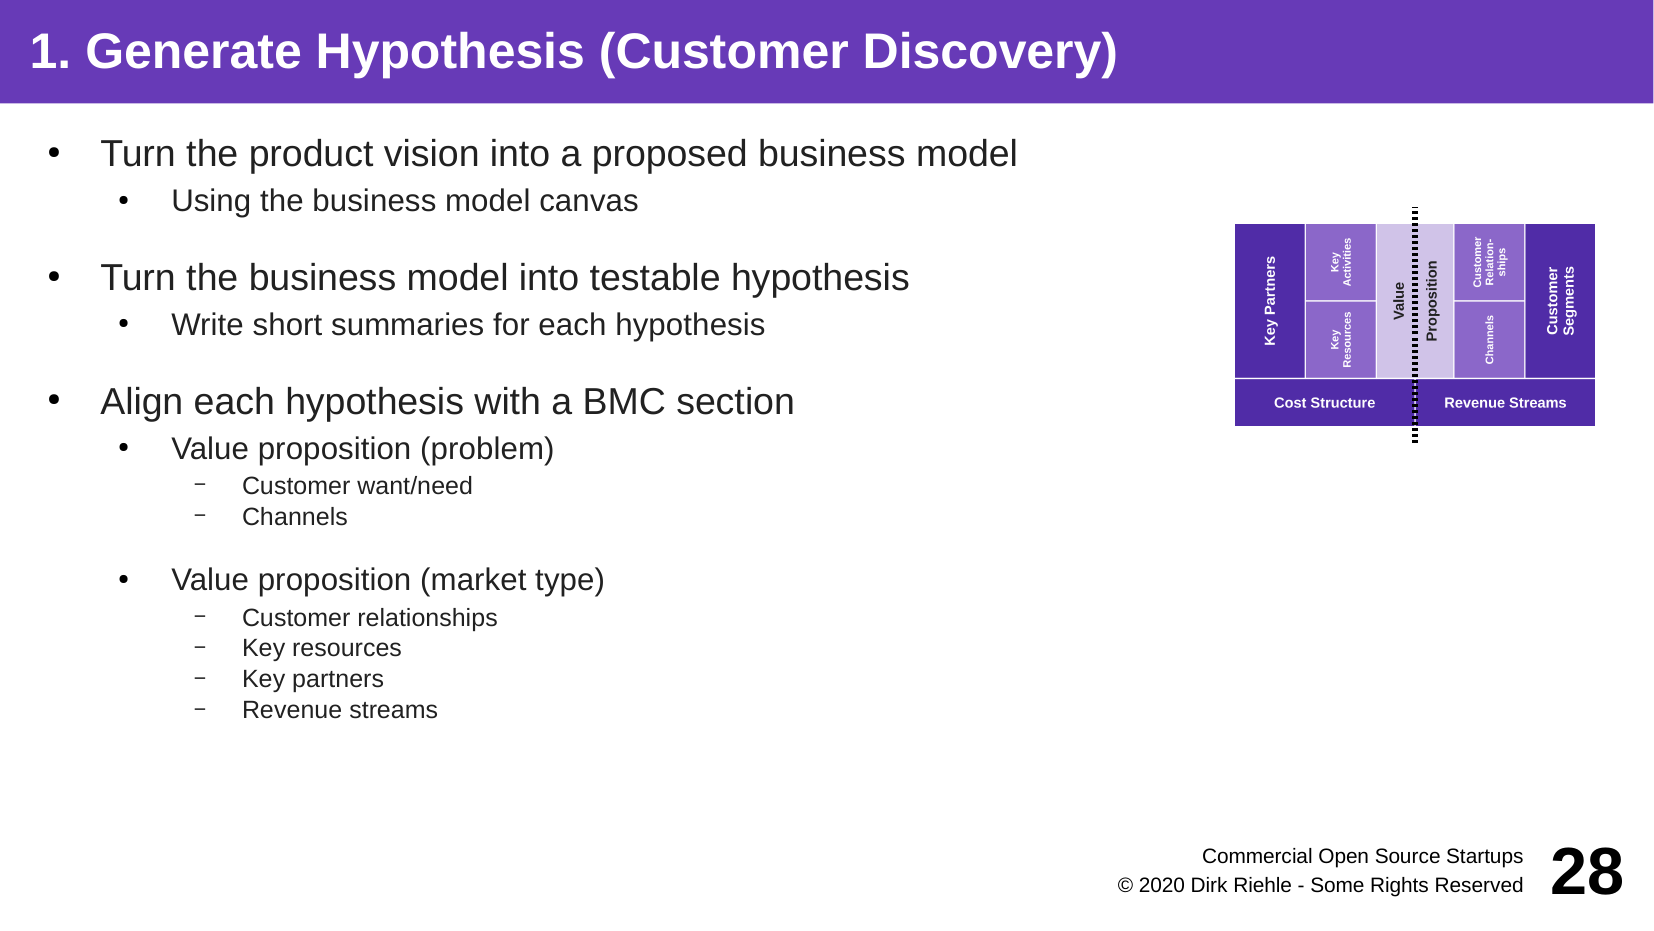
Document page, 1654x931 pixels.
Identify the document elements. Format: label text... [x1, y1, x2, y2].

list Turn the product vision into a proposed business model Using the business model canvas Turn the business model into testable hypothesis Write short summaries for each hypothesis Align each hypothesis with a BMC section Value proposition (problem) Customer want/need Channels Value proposition (market type) Customer relationships Key resources Key partners Revenue streams [29, 132, 1625, 813]
title 1. Generate Hypothesis (Customer Discovery) [0, 0, 1654, 104]
picture [1235, 224, 1595, 426]
